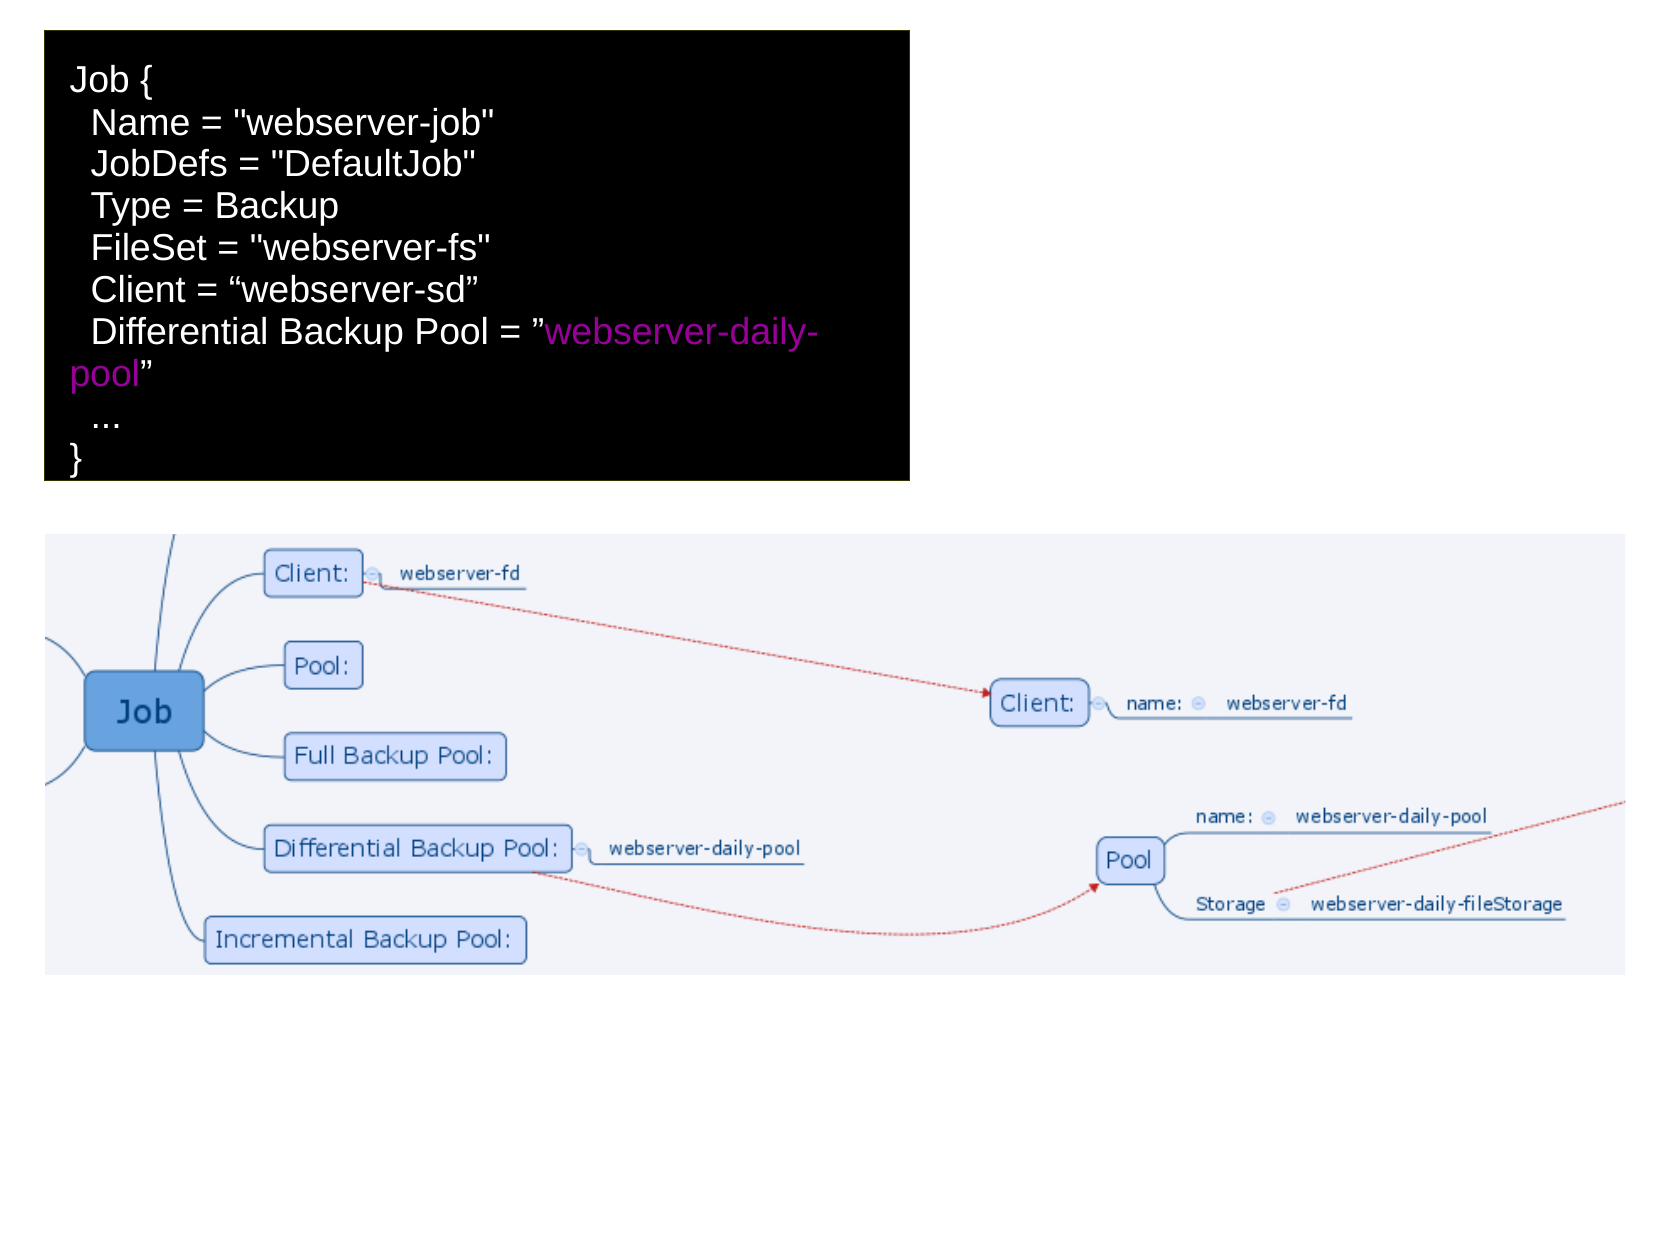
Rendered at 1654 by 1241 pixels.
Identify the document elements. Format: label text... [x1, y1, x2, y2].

text_box Job { Name = "webserver-job" JobDefs = "DefaultJob" Type = Backup FileSet = "webserver-fs" Client = “webserver-sd” Differential Backup Pool = ”webserver-daily-pool” ... } job-webserver-fd-webserver-job.conf [54, 51, 910, 534]
text_box [44, 30, 910, 481]
picture [45, 534, 1626, 976]
